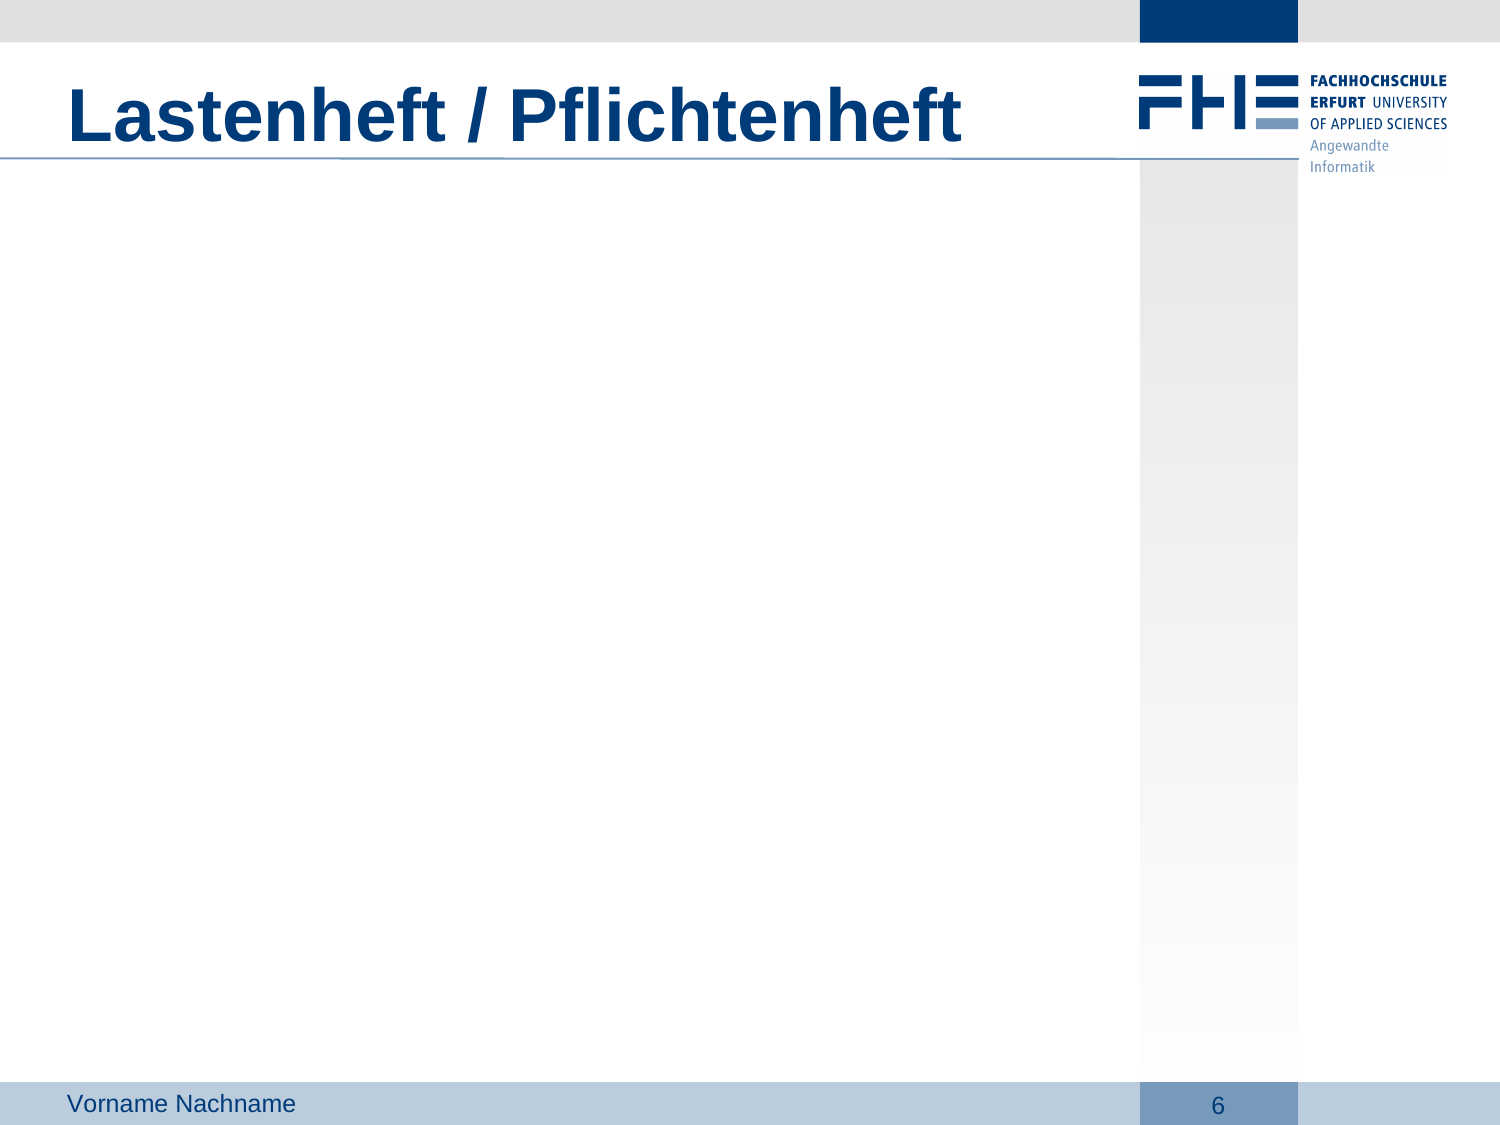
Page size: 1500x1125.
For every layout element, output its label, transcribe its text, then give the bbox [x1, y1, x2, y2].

picture [1139, 75, 1447, 172]
title Lastenheft / Pflichtenheft [53, 58, 1140, 142]
